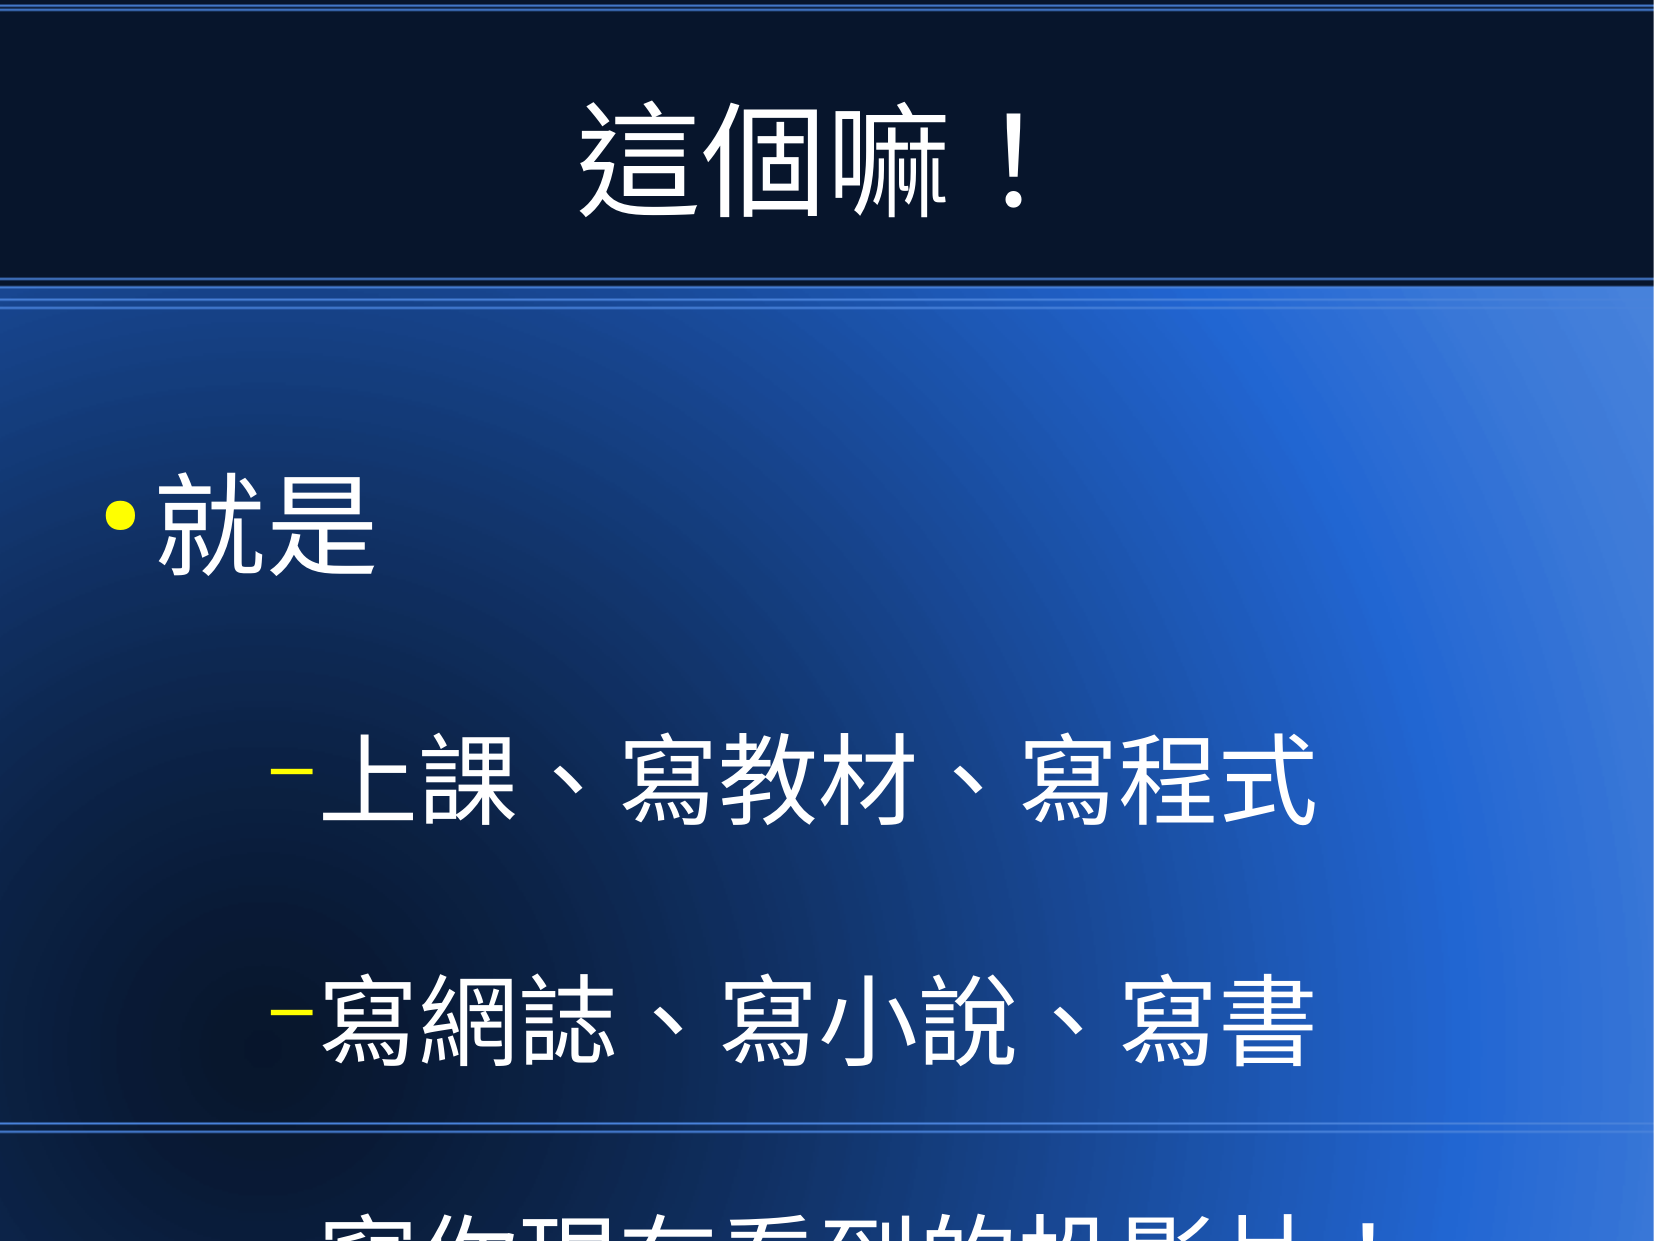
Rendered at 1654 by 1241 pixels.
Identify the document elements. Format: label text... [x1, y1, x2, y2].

title 這個嘛！ [82, 49, 1571, 257]
list 就是 上課、寫教材、寫程式 寫網誌、寫小說、寫書 寫你現在看到的投影片！ [82, 355, 1571, 1241]
picture [0, 0, 1654, 1241]
